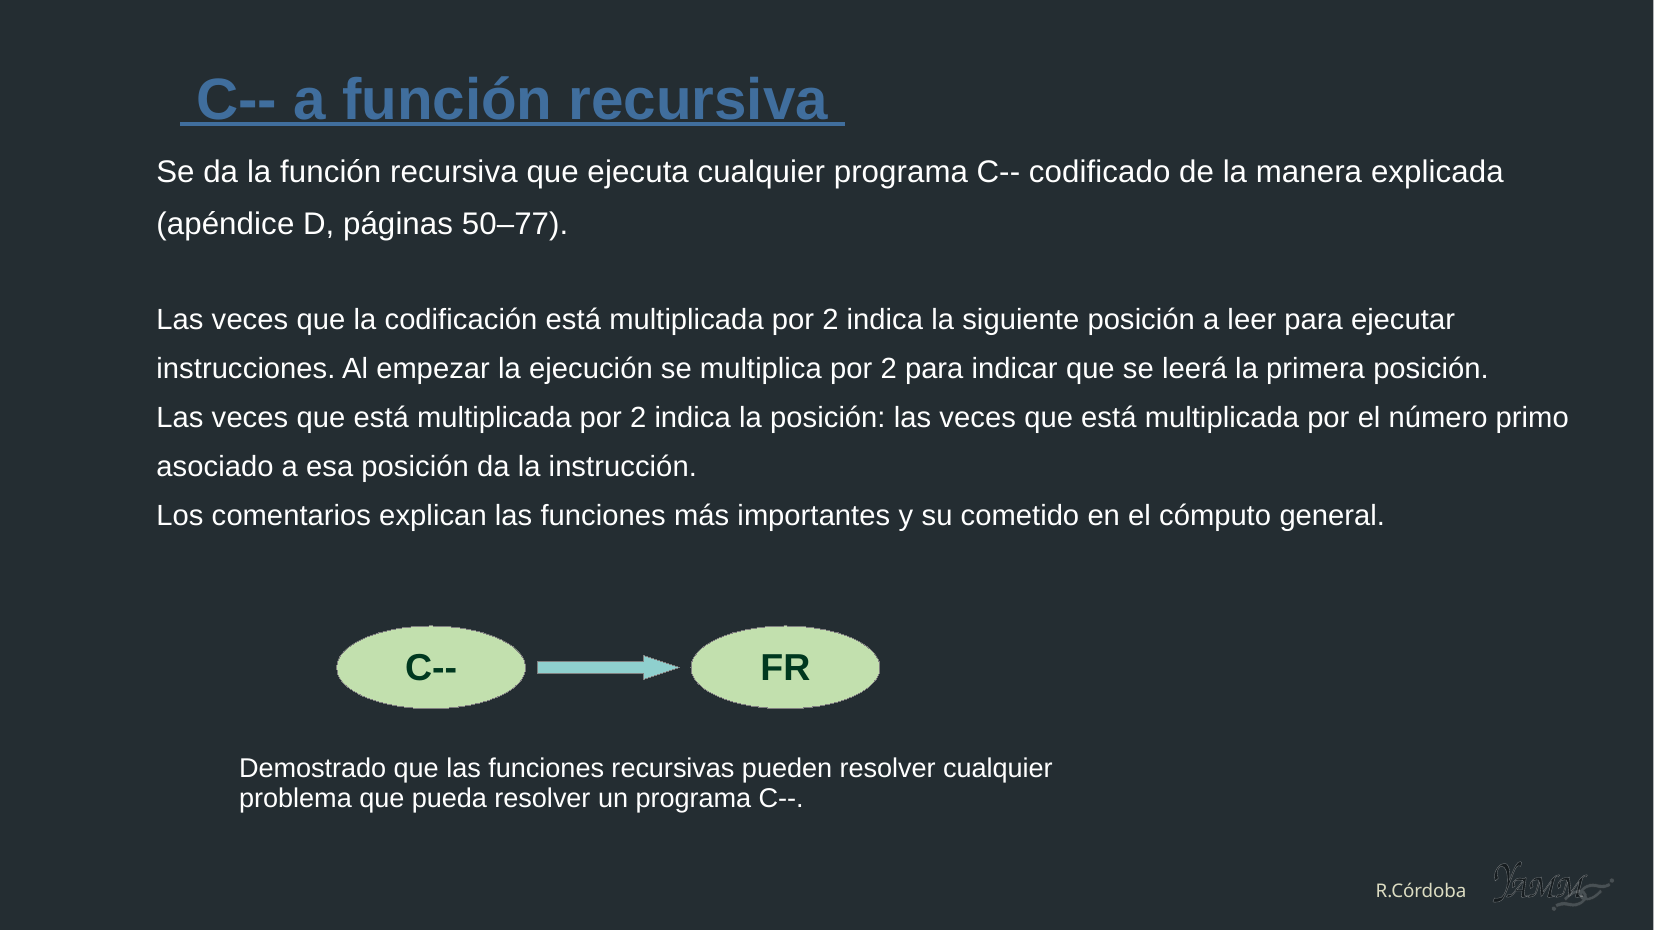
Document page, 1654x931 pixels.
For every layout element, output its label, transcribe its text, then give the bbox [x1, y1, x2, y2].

text_box Demostrado que las funciones recursivas pueden resolver cualquier problema que pueda resolver un programa C--. [224, 745, 1087, 821]
text_box Las veces que la codificación está multiplicada por 2 indica la siguiente posición a leer para ejecutar instrucciones. Al empezar la ejecución se multiplica por 2 para indicar que se leerá la primera posición. Las veces que está multiplicada por 2 indica la posición: las veces que está multiplicada por el número primo asociado a esa posición da la instrucción. Los comentarios explican las funciones más importantes y su cometido en el cómputo general. [141, 278, 1607, 540]
text_box Se da la función recursiva que ejecuta cualquier programa C-- codificado de la manera explicada (apéndice D, páginas 50‒77). [141, 129, 1607, 249]
text_box C-- a función recursiva [165, 59, 1394, 129]
text_box C-- [336, 625, 526, 709]
text_box [537, 655, 680, 680]
text_box FR [690, 625, 880, 709]
